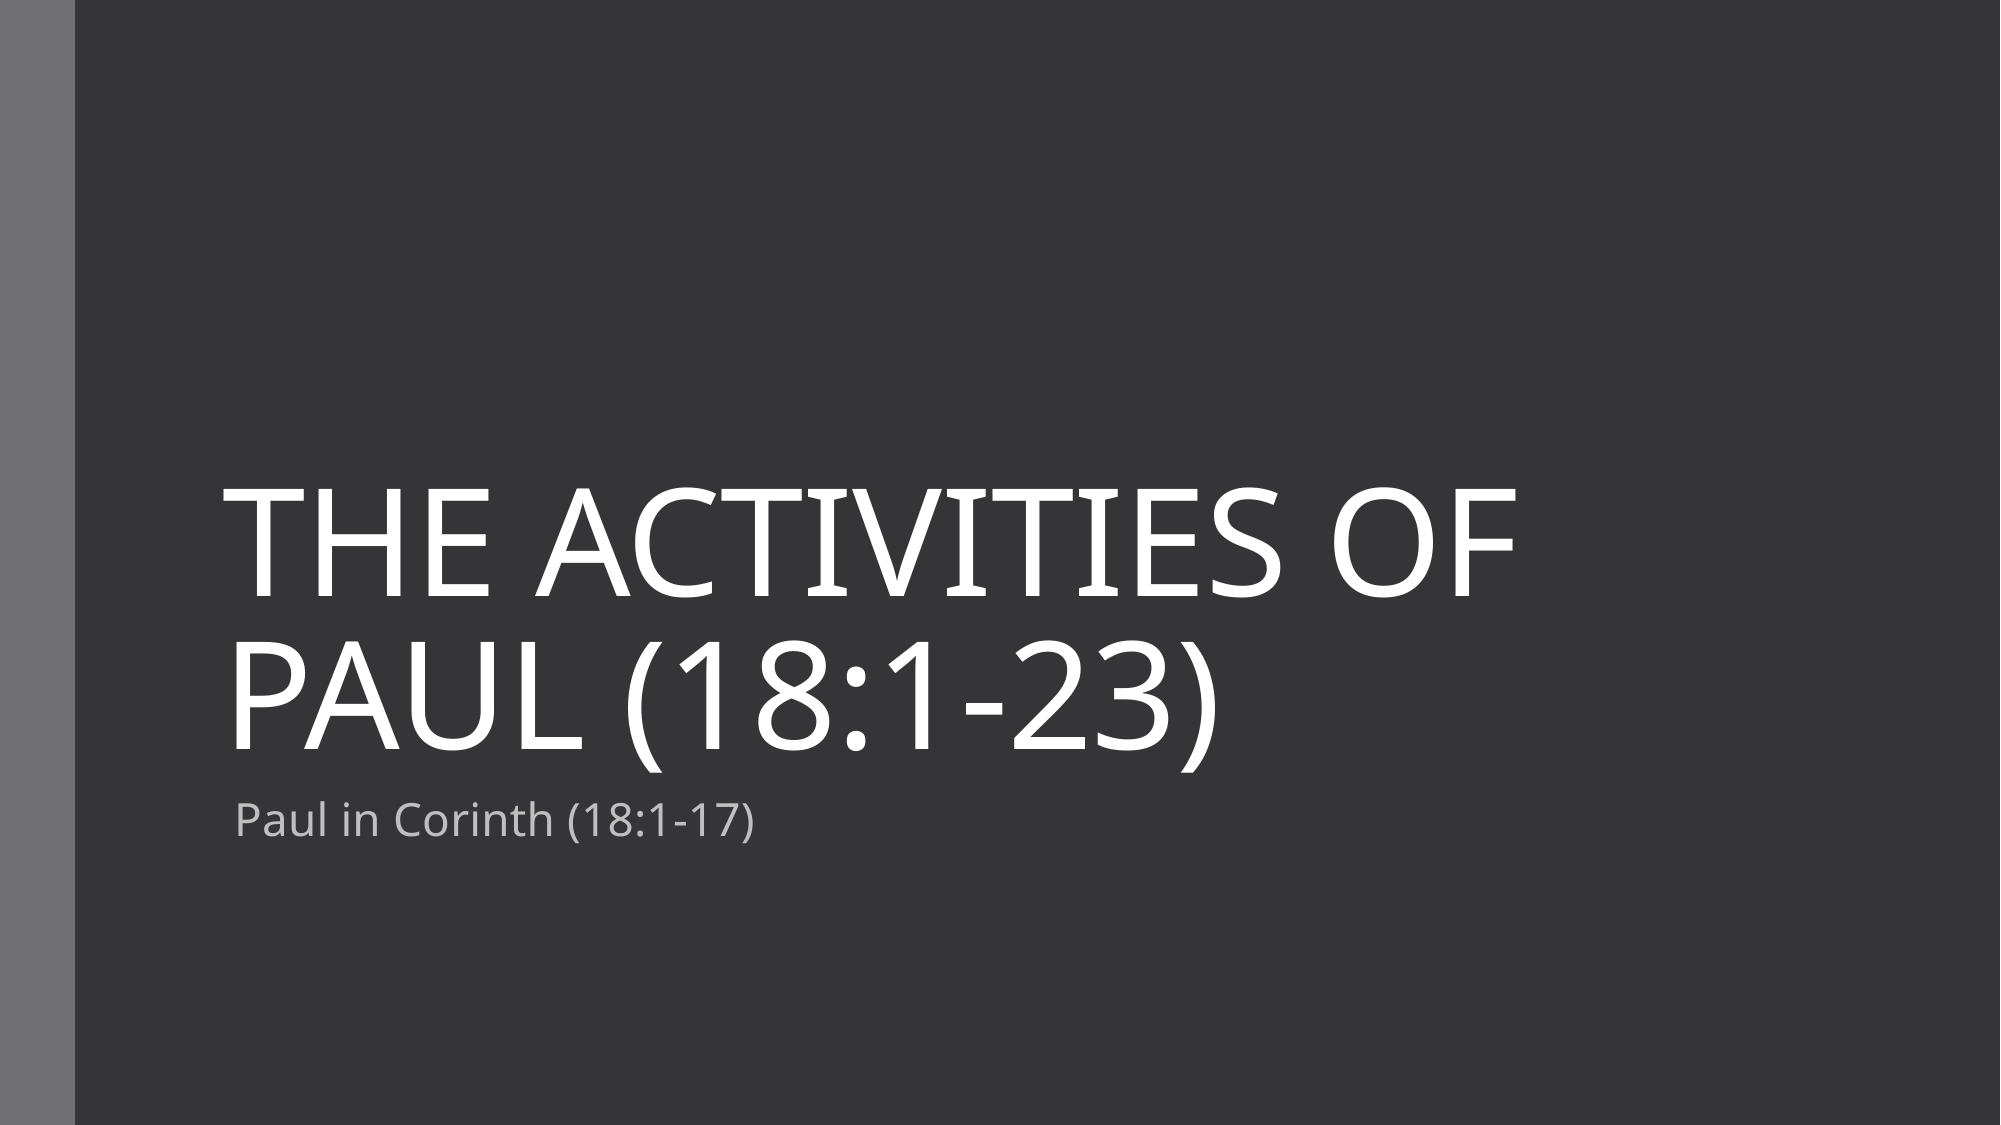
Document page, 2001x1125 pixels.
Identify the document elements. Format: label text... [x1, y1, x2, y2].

title THE ACTIVITIES OF PAUL (18:1-23) [206, 124, 1752, 787]
subtitle Paul in Corinth (18:1-17) [206, 787, 1752, 1066]
